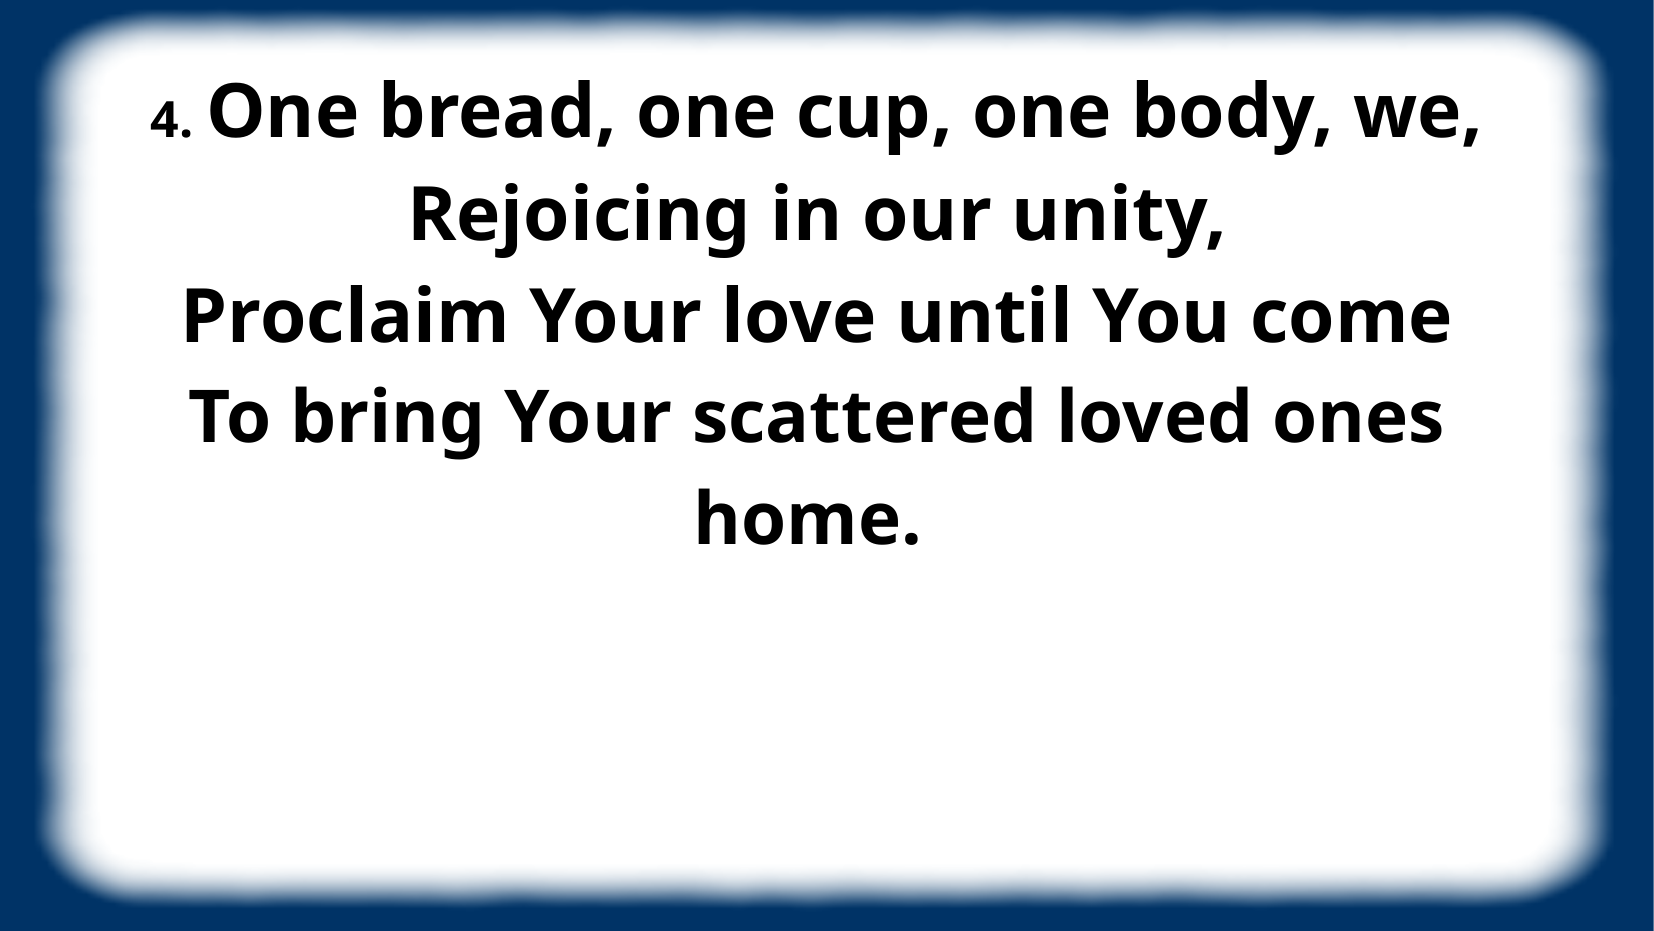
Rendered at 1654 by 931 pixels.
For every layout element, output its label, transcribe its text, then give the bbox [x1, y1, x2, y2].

text_box 4. One bread, one cup, one body, we, Rejoicing in our unity, Proclaim Your love until You come To bring Your scattered loved ones home. [75, 50, 1561, 465]
picture [0, 0, 1654, 931]
